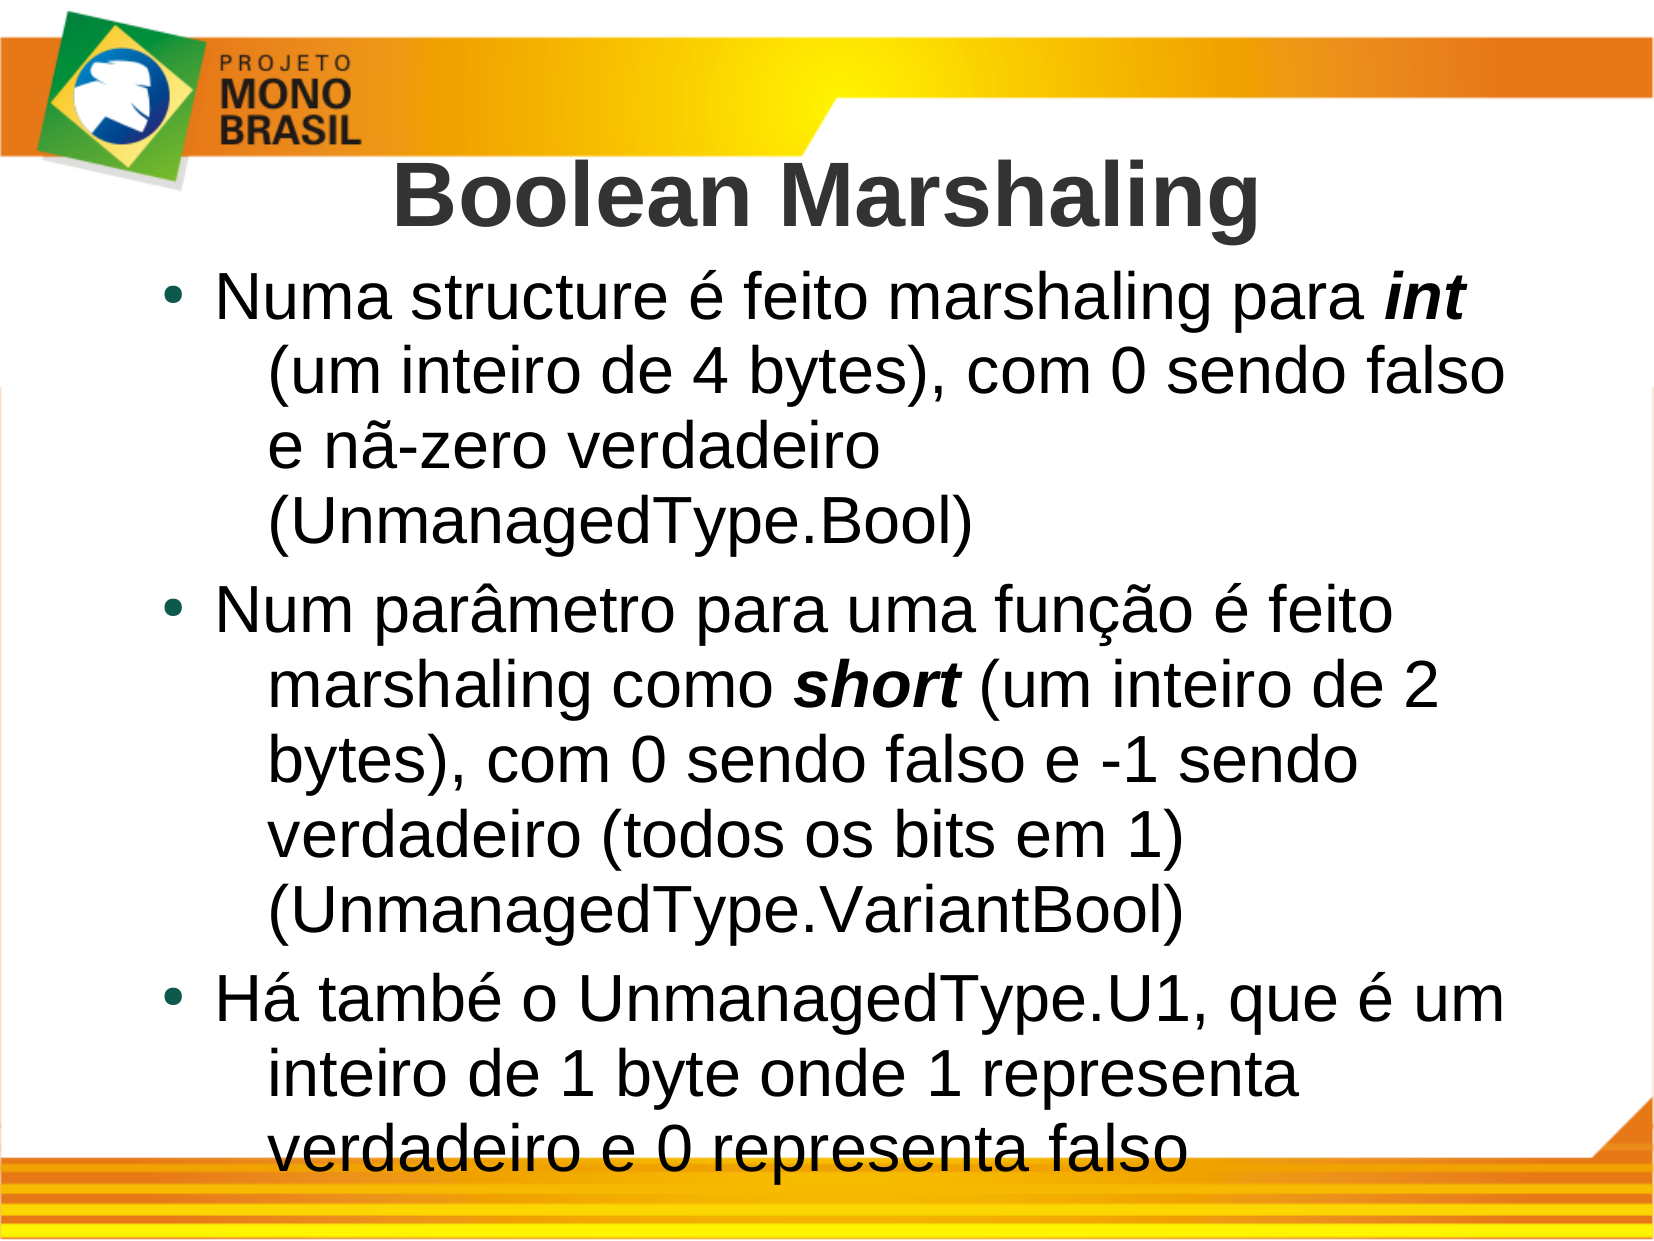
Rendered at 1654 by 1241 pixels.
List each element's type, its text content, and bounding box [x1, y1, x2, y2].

picture [0, 0, 1654, 1241]
list Numa structure é feito marshaling para int (um inteiro de 4 bytes), com 0 sendo falso e nã-zero verdadeiro (UnmanagedType.Bool) Num parâmetro para uma função é feito marshaling como short (um inteiro de 2 bytes), com 0 sendo falso e -1 sendo verdadeiro (todos os bits em 1) (UnmanagedType.VariantBool) Há també o UnmanagedType.U1, que é um inteiro de 1 byte onde 1 representa verdadeiro e 0 representa falso [126, 258, 1539, 1111]
title Boolean Marshaling [121, 91, 1534, 299]
